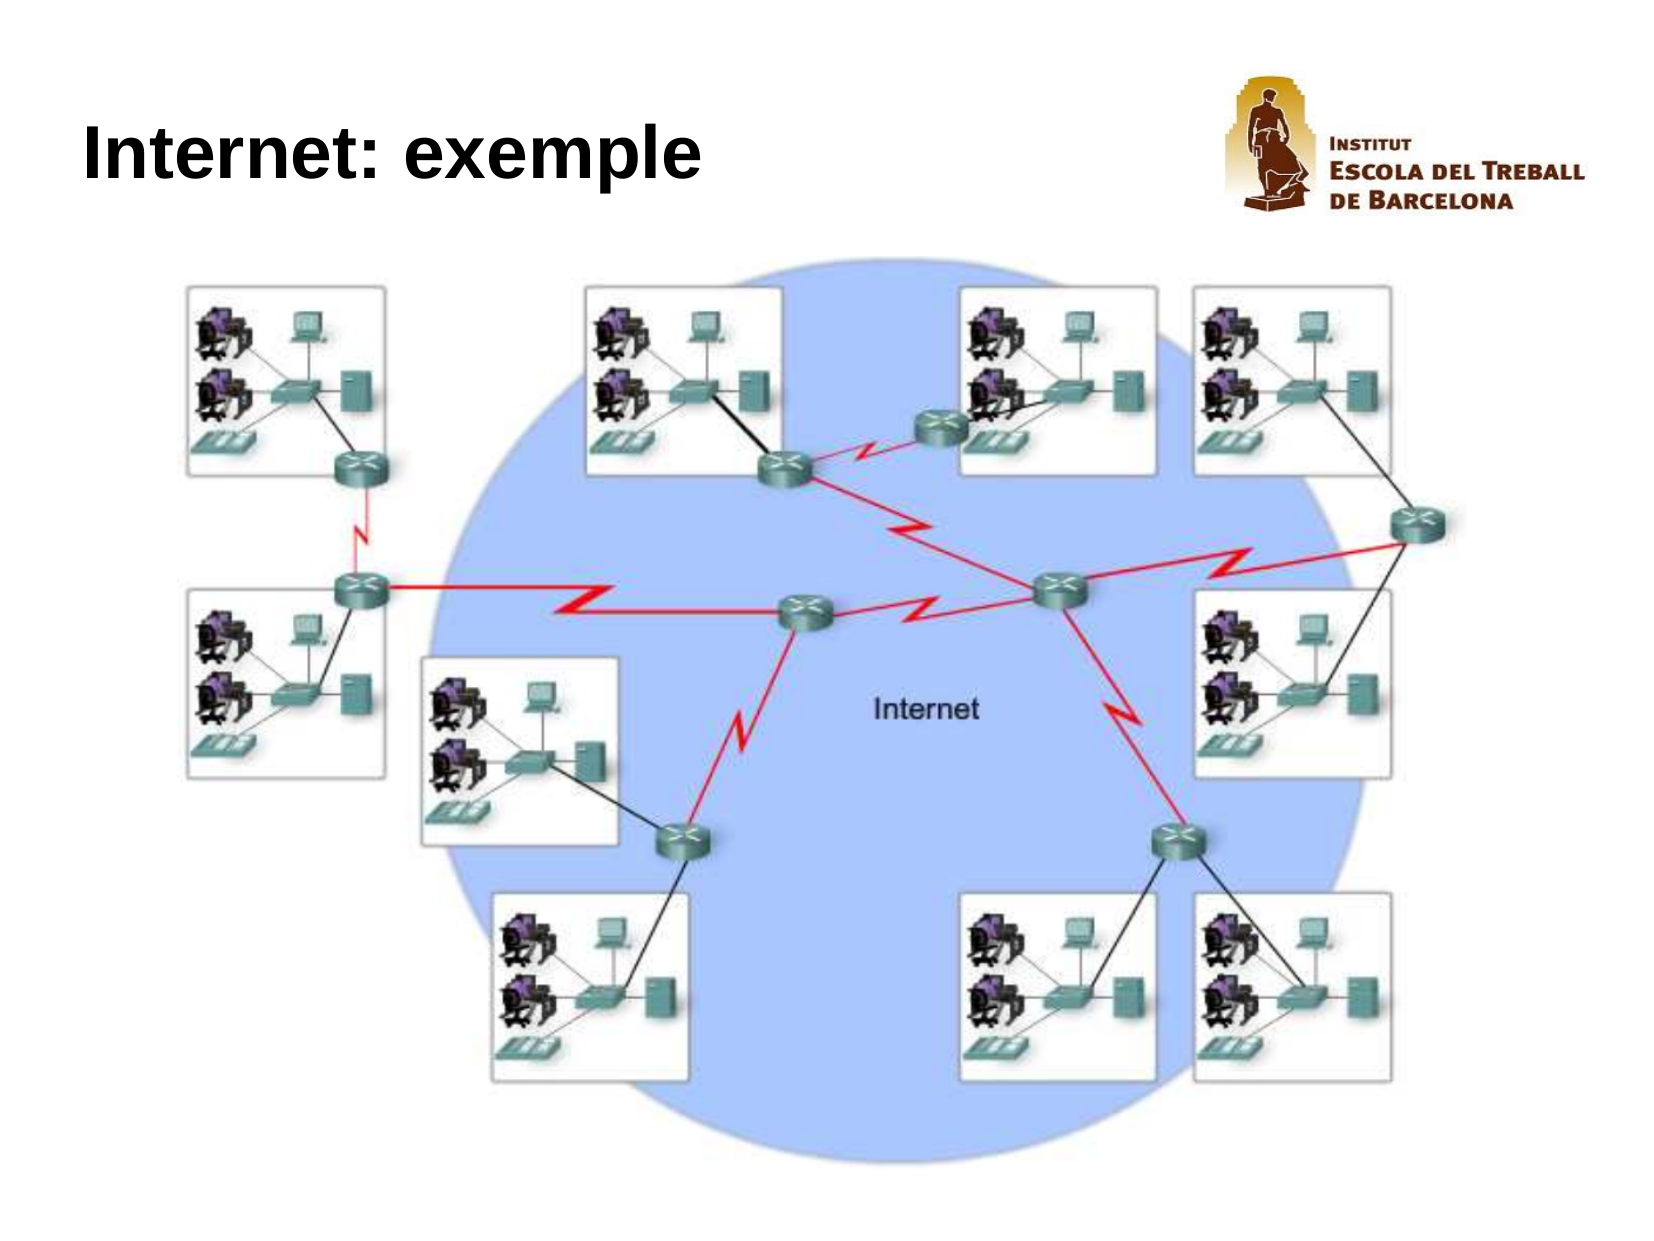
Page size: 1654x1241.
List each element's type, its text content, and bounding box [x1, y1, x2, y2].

picture [1204, 70, 1595, 223]
picture [177, 256, 1467, 1169]
title Internet: exemple [82, 49, 1571, 257]
